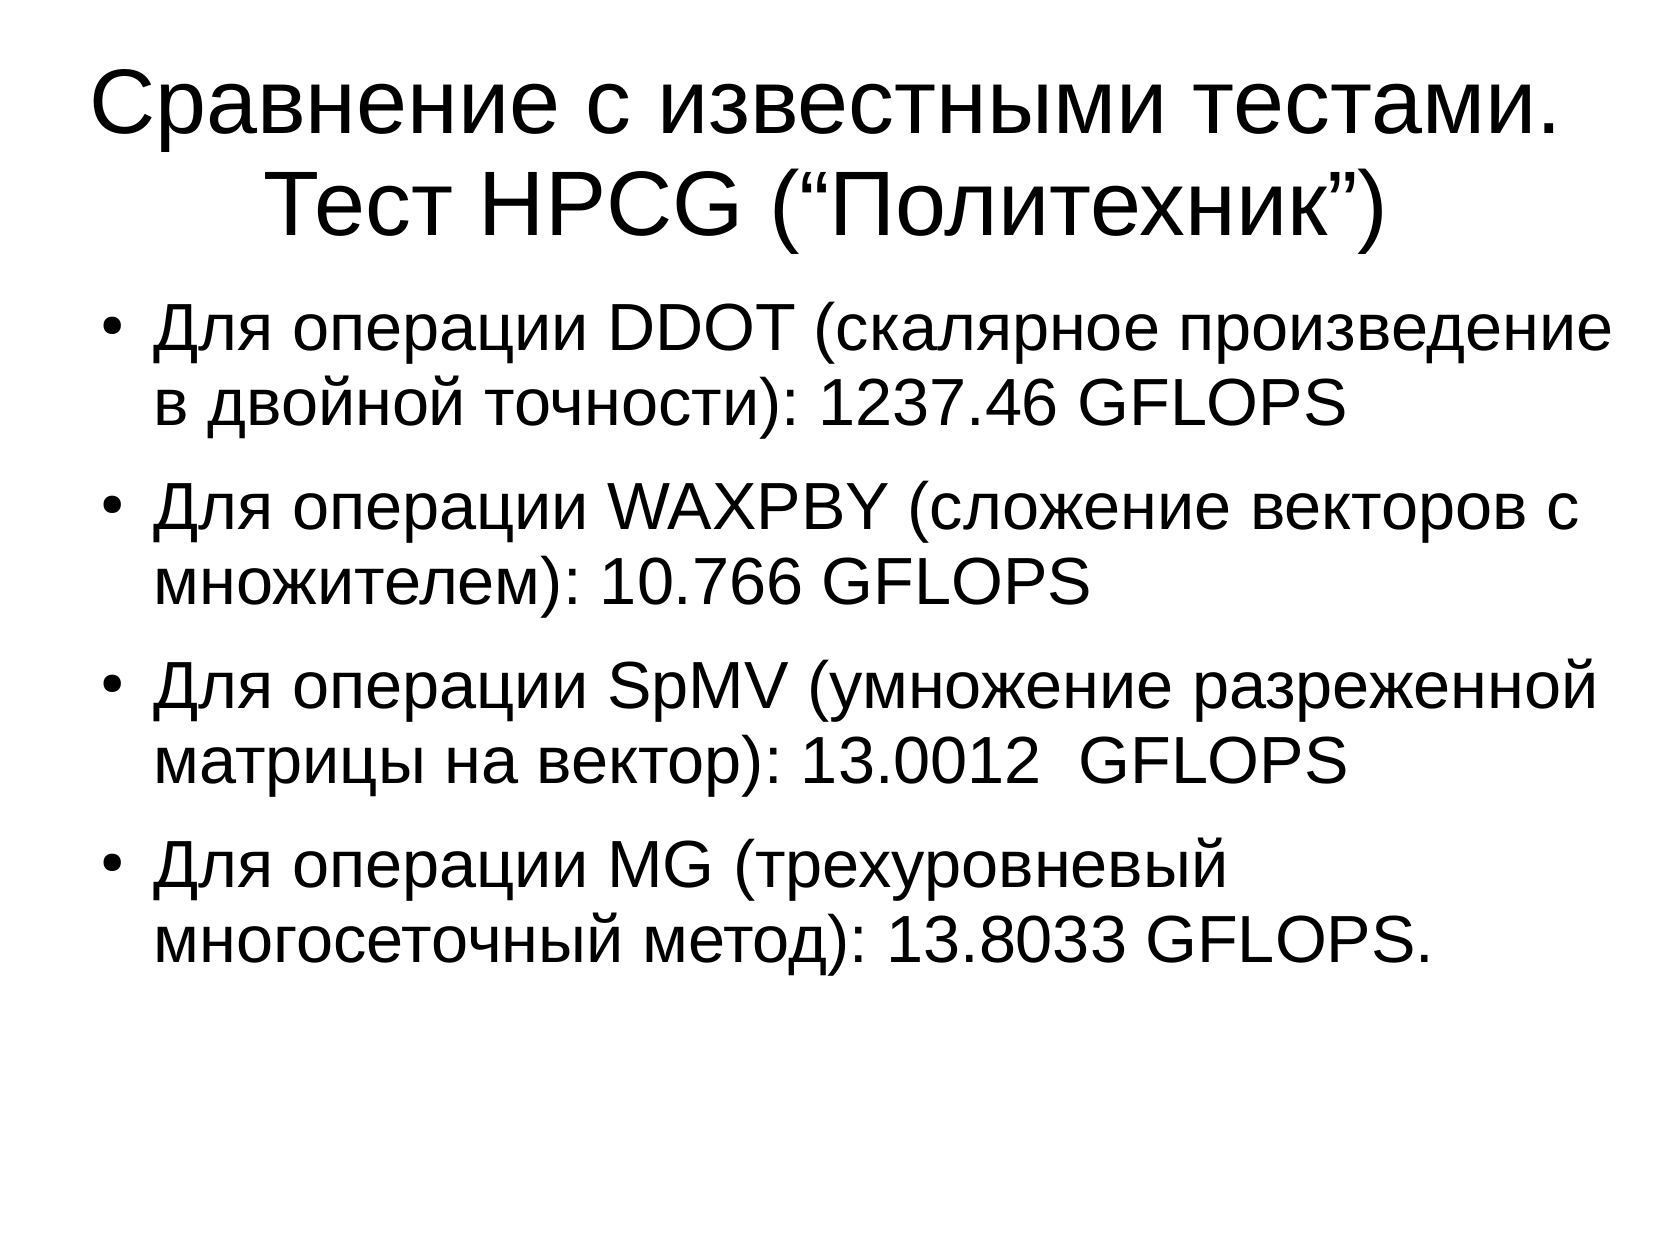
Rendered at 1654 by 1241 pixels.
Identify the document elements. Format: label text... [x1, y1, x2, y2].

title Сравнение с известными тестами. Тест HPCG (“Политехник”) [82, 49, 1571, 257]
list Для операции DDOT (скалярное произведение в двойной точности): 1237.46 GFLOPS Для операции WAXPBY (сложение векторов с множителем): 10.766 GFLOPS Для операции SpMV (умножение разреженной матрицы на вектор): 13.0012 GFLOPS Для операции MG (трехуровневый многосеточный метод): 13.8033 GFLOPS. [82, 290, 1636, 1216]
